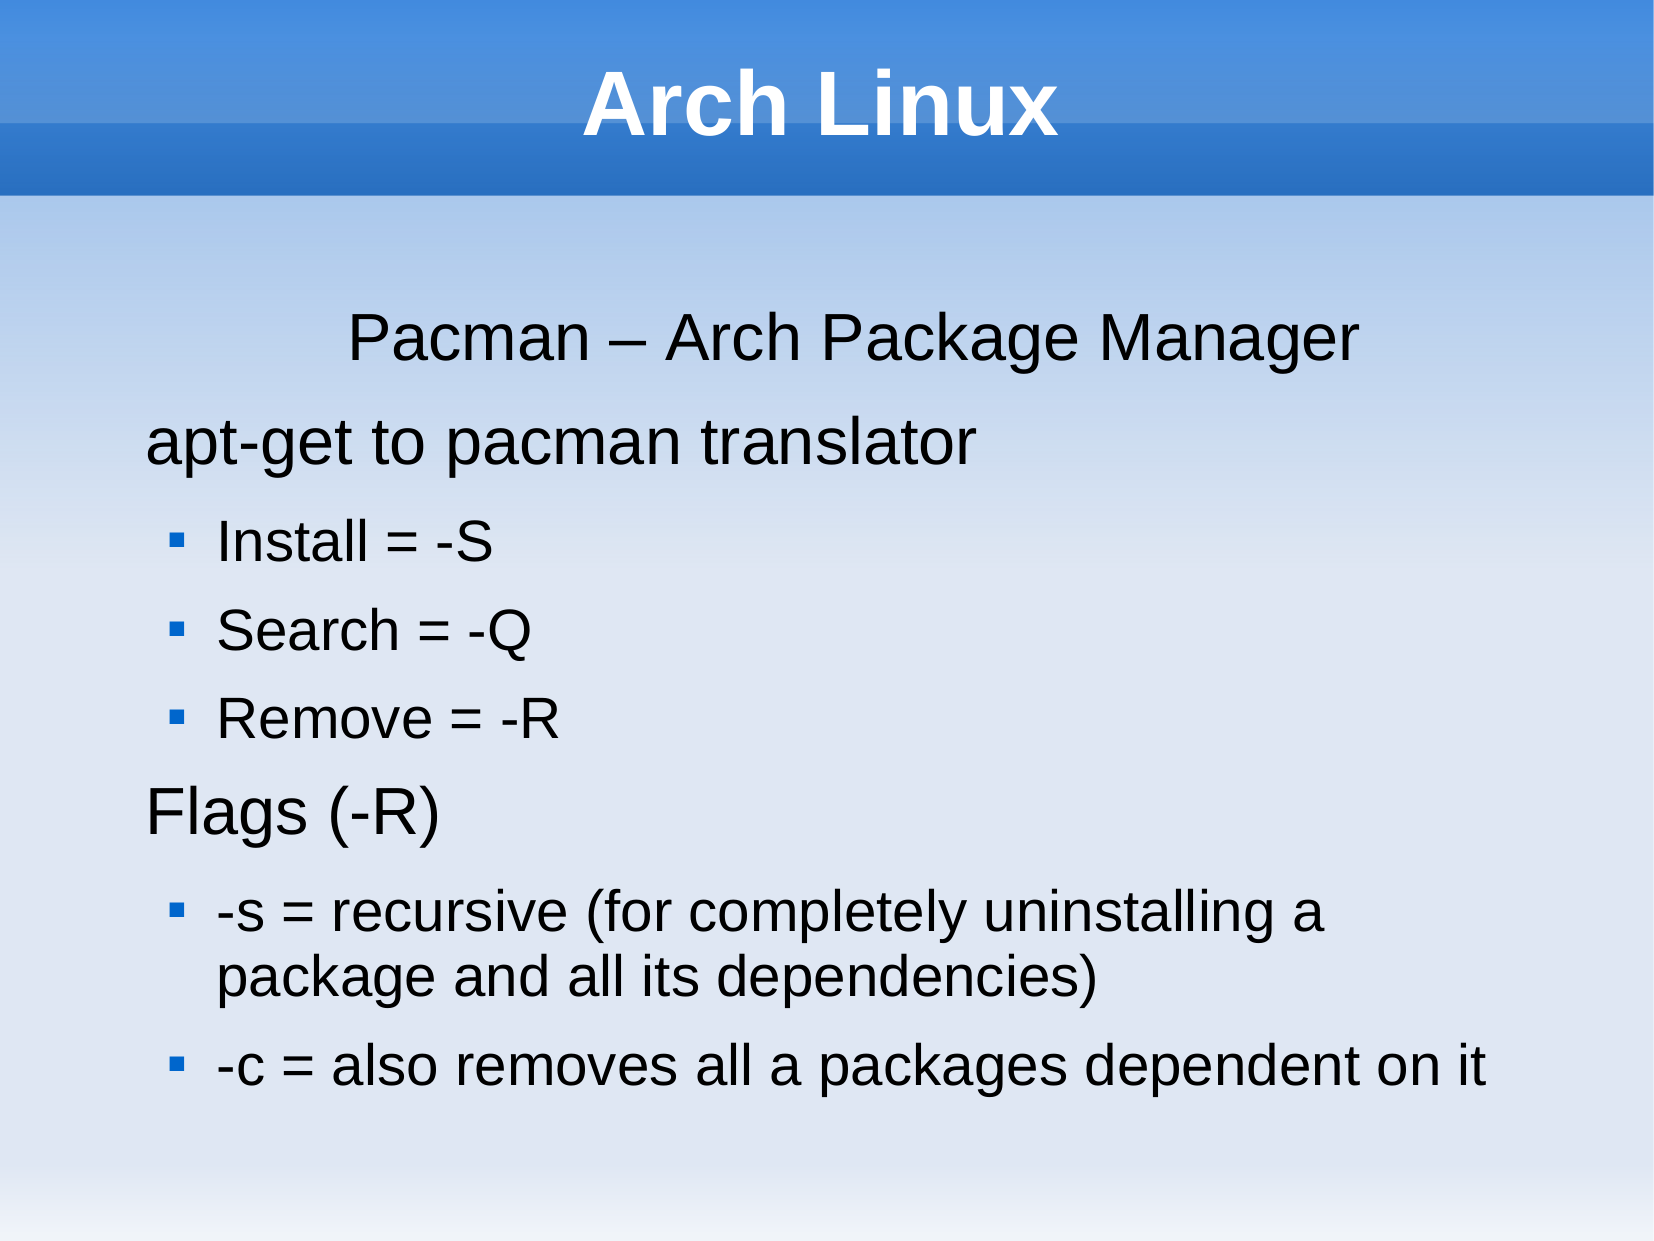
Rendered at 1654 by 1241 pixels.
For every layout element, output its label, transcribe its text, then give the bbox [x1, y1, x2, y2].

title Arch Linux [76, 0, 1565, 208]
list Pacman – Arch Package Manager apt-get to pacman translator Install = -S Search = -Q Remove = -R Flags (-R) -s = recursive (for completely uninstalling a package and all its dependencies) -c = also removes all a packages dependent on it [75, 300, 1564, 1119]
picture [0, 0, 1654, 1241]
